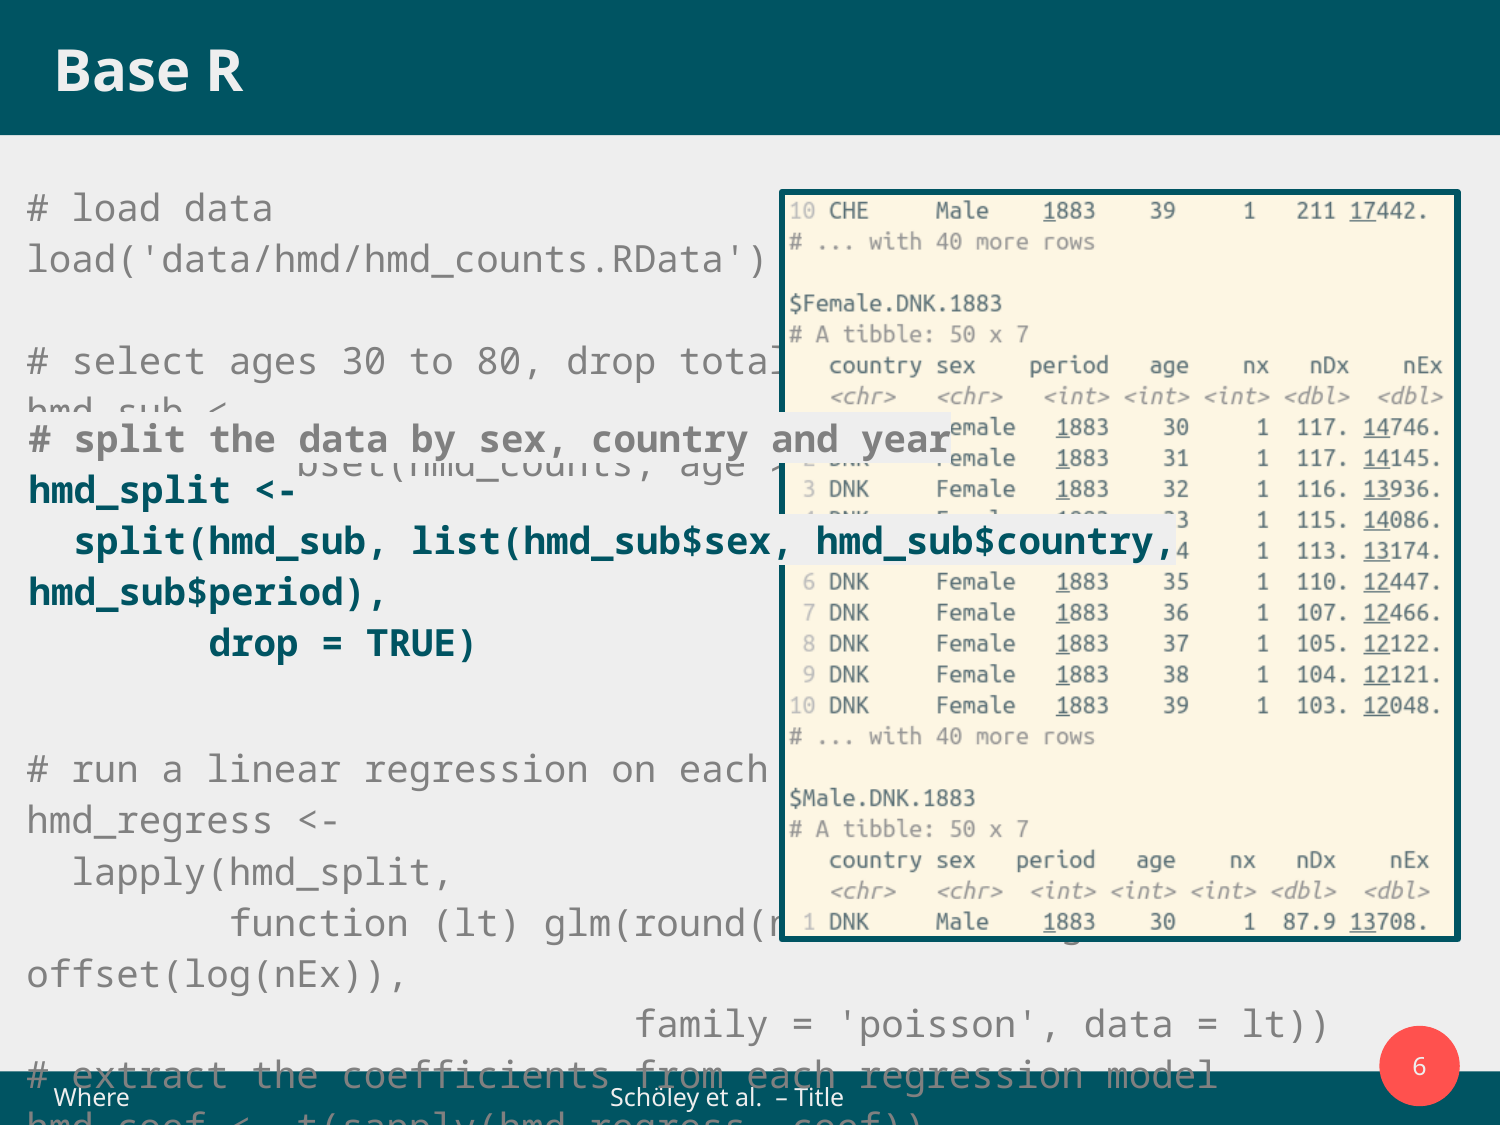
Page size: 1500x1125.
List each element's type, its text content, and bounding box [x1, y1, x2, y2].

text_box # load data load('data/hmd/hmd_counts.RData') # select ages 30 to 80, drop total counts, drop NAs hmd_sub <- na.omit(subset(hmd_counts, age >= 30 & age < 80 & sex != 'Total')) # run a linear regression on each subset hmd_regress <- lapply(hmd_split, function (lt) glm(round(nDx, 0) ~ I(age-30) + offset(log(nEx)), family = 'poisson', data = lt)) # extract the coefficients from each regression model hmd_coef <- t(sapply(hmd_regress, coef)) # plot a versus b coefficients plot(x = hmd_coef[,1], y = hmd_coef[,2], main = 'Gompertz correlation', xlab = 'a', ylab = 'b') [11, 174, 1489, 1020]
title Base R [53, 0, 1447, 141]
picture [785, 195, 1455, 937]
text_box # split the data by sex, country and year hmd_split <- split(hmd_sub, list(hmd_sub$sex, hmd_sub$country, hmd_sub$period), drop = TRUE) [13, 404, 1319, 571]
